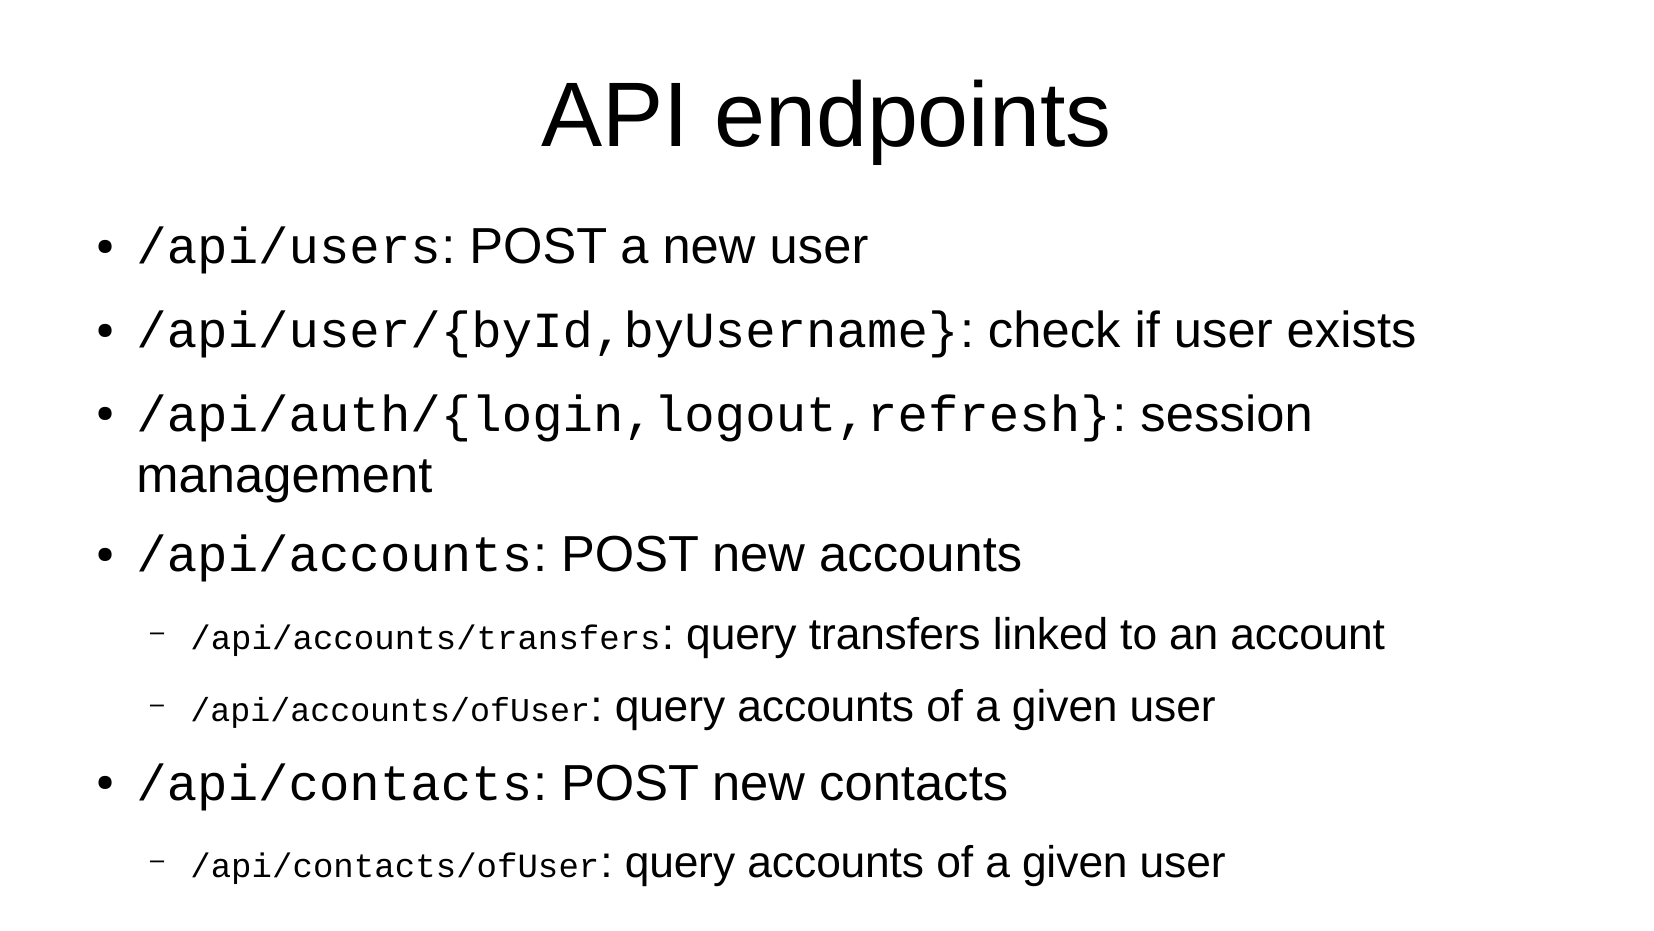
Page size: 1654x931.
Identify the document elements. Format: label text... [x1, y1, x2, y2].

title API endpoints [82, 37, 1571, 193]
list /api/users: POST a new user /api/user/{byId,byUsername}: check if user exists /api/auth/{login,logout,refresh}: session management /api/accounts: POST new accounts /api/accounts/transfers: query transfers linked to an account /api/accounts/ofUser: query accounts of a given user /api/contacts: POST new contacts /api/contacts/ofUser: query accounts of a given user [82, 217, 1571, 901]
